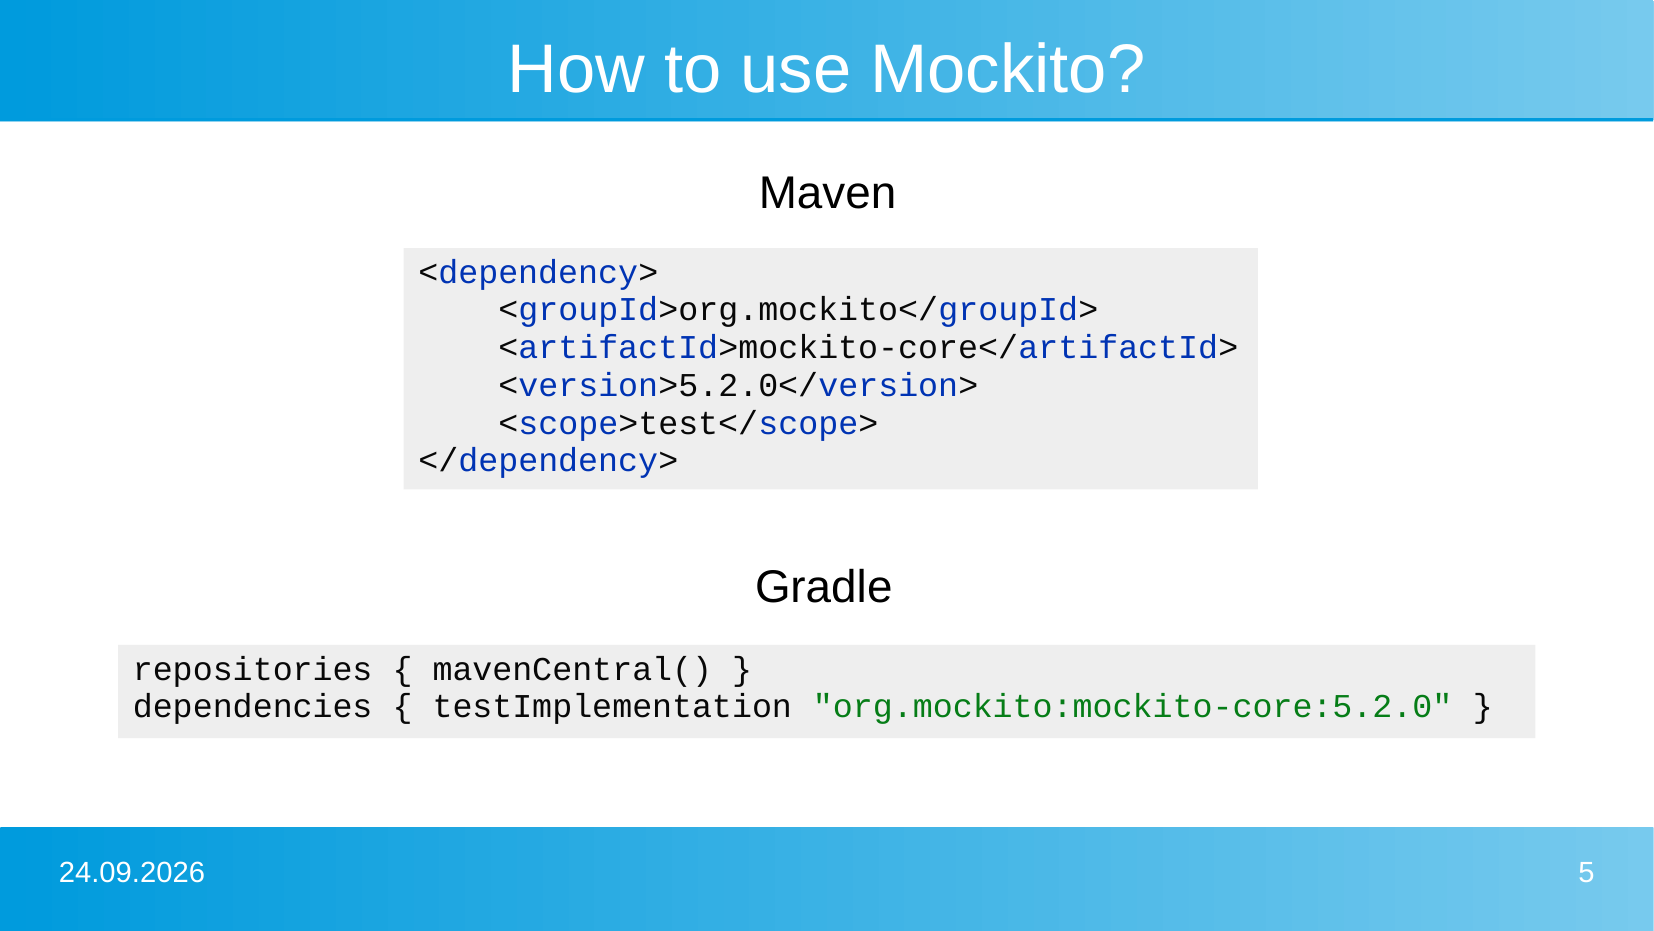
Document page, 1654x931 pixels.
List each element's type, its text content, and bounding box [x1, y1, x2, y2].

text_box Gradle [740, 553, 918, 621]
text_box <dependency> <groupId>org.mockito</groupId> <artifactId>mockito-core</artifactId> <version>5.2.0</version> <scope>test</scope> </dependency> [403, 248, 1258, 490]
text_box repositories { mavenCentral() } dependencies { testImplementation "org.mockito:mockito-core:5.2.0" } [118, 644, 1536, 739]
title How to use Mockito? [59, 29, 1595, 108]
text_box Maven [744, 159, 922, 226]
